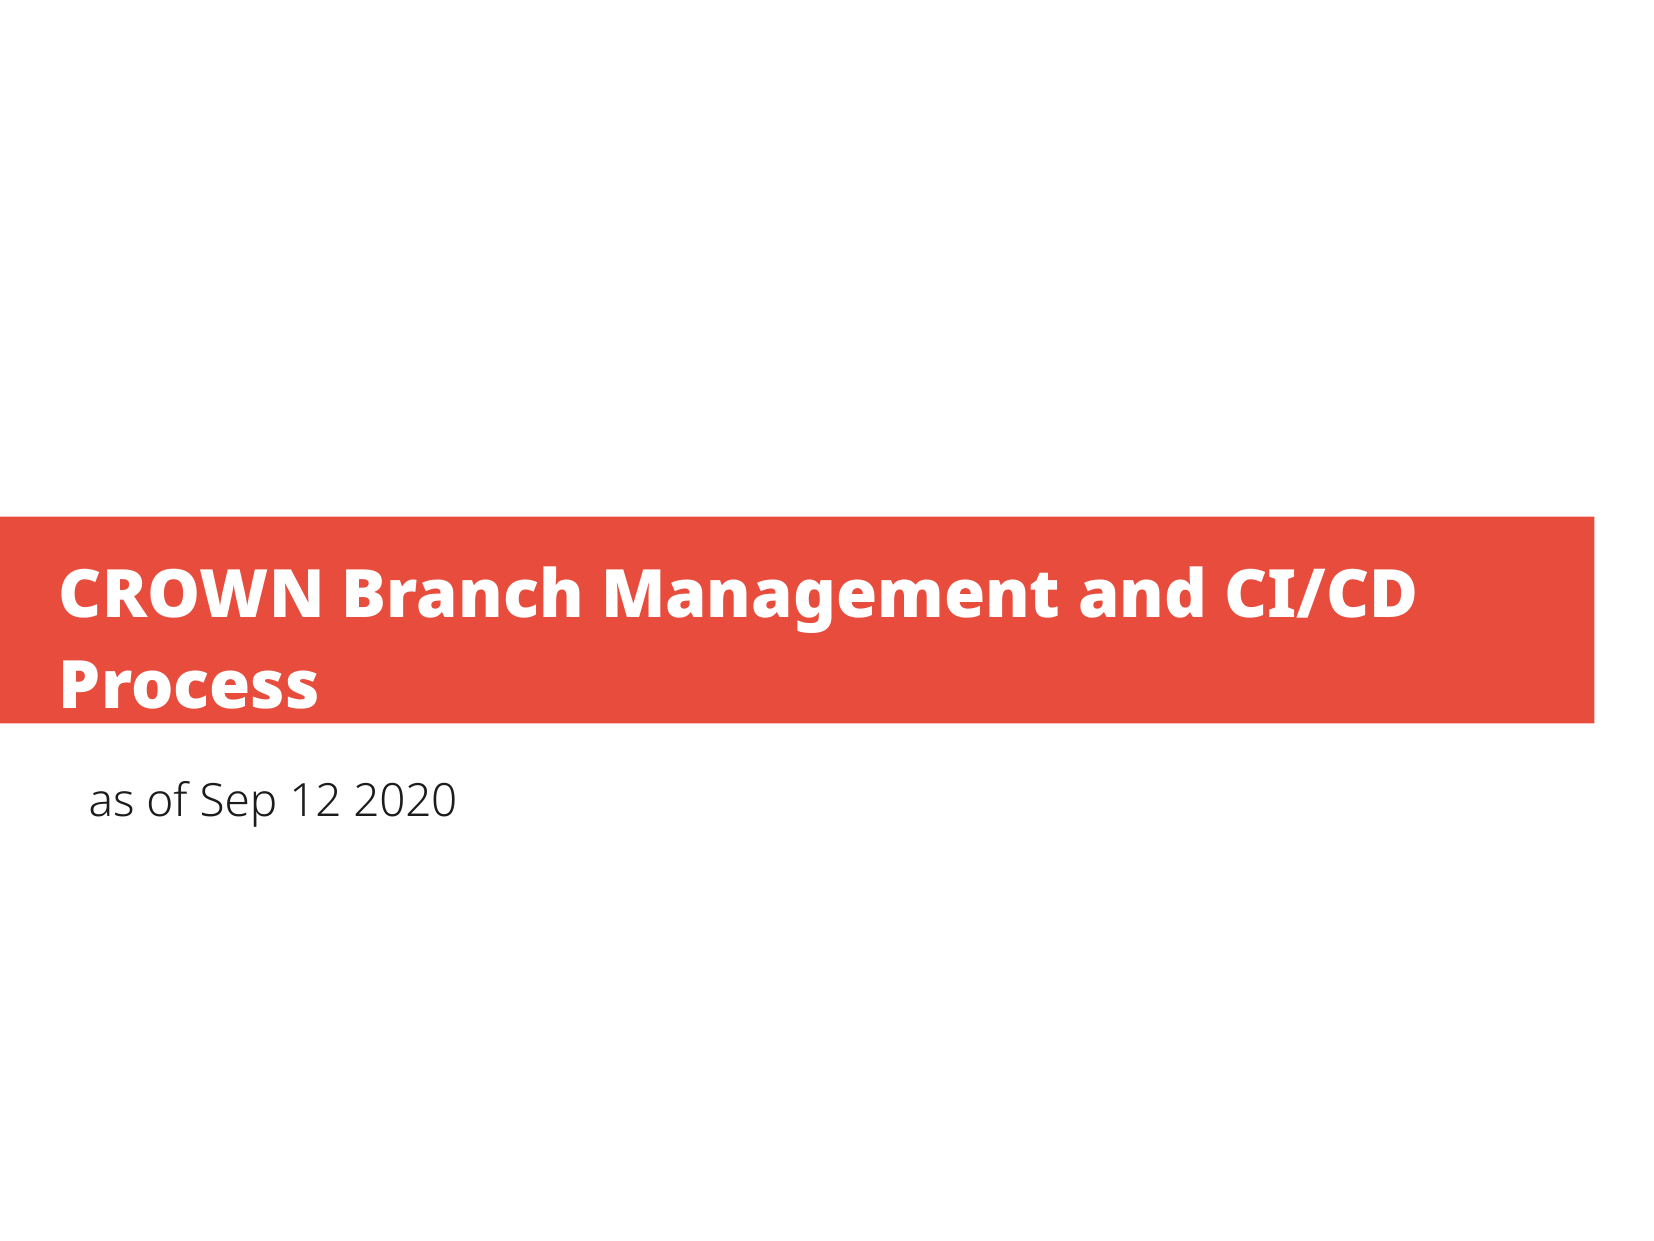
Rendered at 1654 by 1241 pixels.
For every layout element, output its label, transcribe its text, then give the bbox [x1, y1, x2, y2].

subtitle as of Sep 12 2020 [88, 767, 1595, 1182]
title CROWN Branch Management and CI/CD Process [59, 546, 1595, 694]
